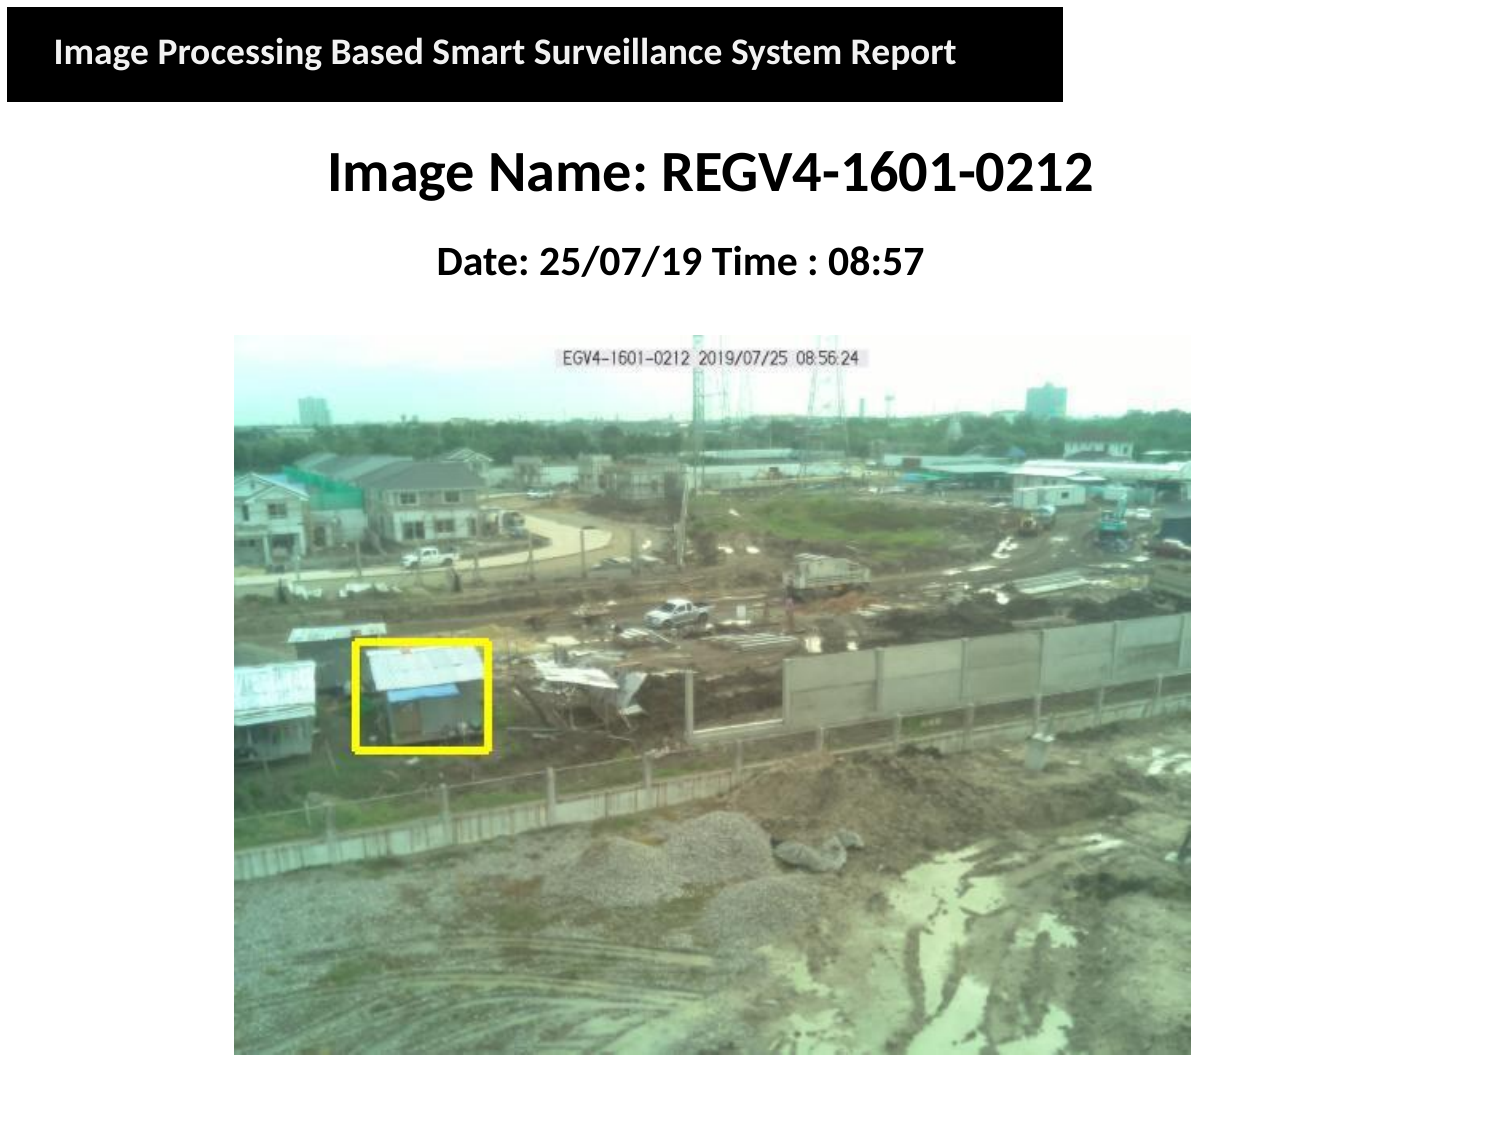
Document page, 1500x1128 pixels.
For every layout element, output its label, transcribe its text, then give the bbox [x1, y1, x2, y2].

text_box Image Processing Based Smart Surveillance System Report [39, 23, 977, 180]
text_box Image Name: REGV4-1601-0212 [312, 140, 1251, 335]
text_box Date: 25/07/19 Time : 08:57 [421, 234, 1360, 547]
picture [7, 7, 1063, 102]
picture [234, 335, 1191, 1055]
